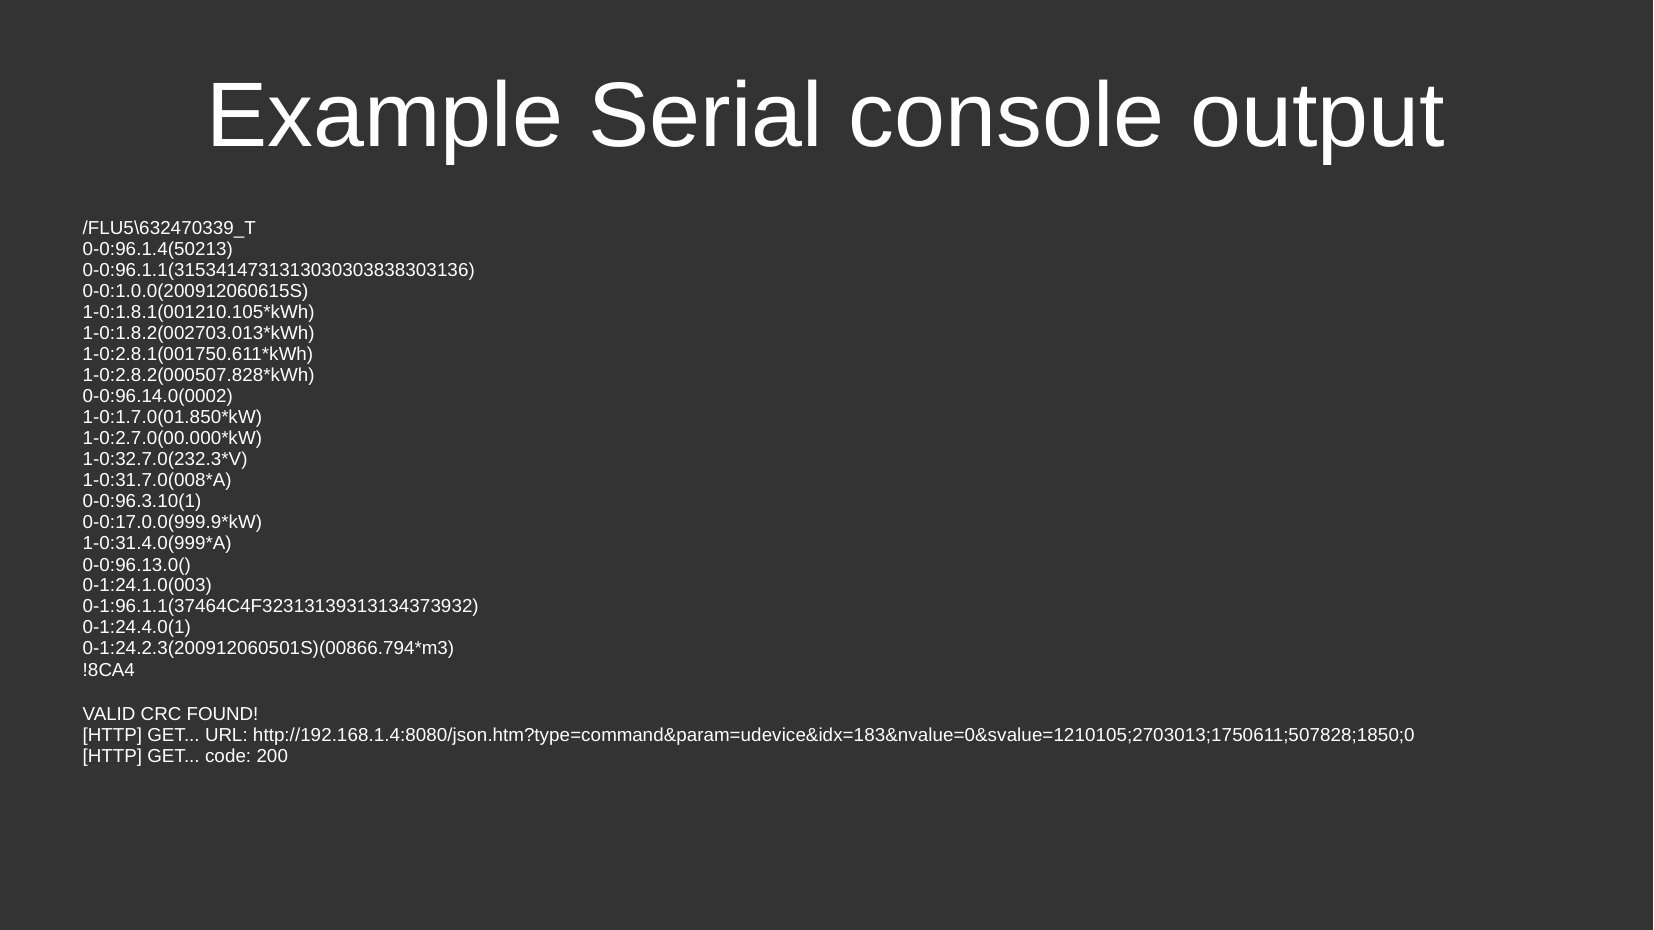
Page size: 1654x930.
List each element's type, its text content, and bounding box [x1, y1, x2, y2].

title Example Serial console output [82, 37, 1571, 193]
subtitle /FLU5\632470339_T 0-0:96.1.4(50213) 0-0:96.1.1(3153414731313030303838303136) 0-0:1.0.0(200912060615S) 1-0:1.8.1(001210.105*kWh) 1-0:1.8.2(002703.013*kWh) 1-0:2.8.1(001750.611*kWh) 1-0:2.8.2(000507.828*kWh) 0-0:96.14.0(0002) 1-0:1.7.0(01.850*kW) 1-0:2.7.0(00.000*kW) 1-0:32.7.0(232.3*V) 1-0:31.7.0(008*A) 0-0:96.3.10(1) 0-0:17.0.0(999.9*kW) 1-0:31.4.0(999*A) 0-0:96.13.0() 0-1:24.1.0(003) 0-1:96.1.1(37464C4F32313139313134373932) 0-1:24.4.0(1) 0-1:24.2.3(200912060501S)(00866.794*m3) !8CA4 VALID CRC FOUND! [HTTP] GET... URL: http://192.168.1.4:8080/json.htm?type=command&param=udevice&idx=183&nvalue=0&svalue=1210105;2703013;1750611;507828;1850;0 [HTTP] GET... code: 200 [82, 217, 1571, 842]
